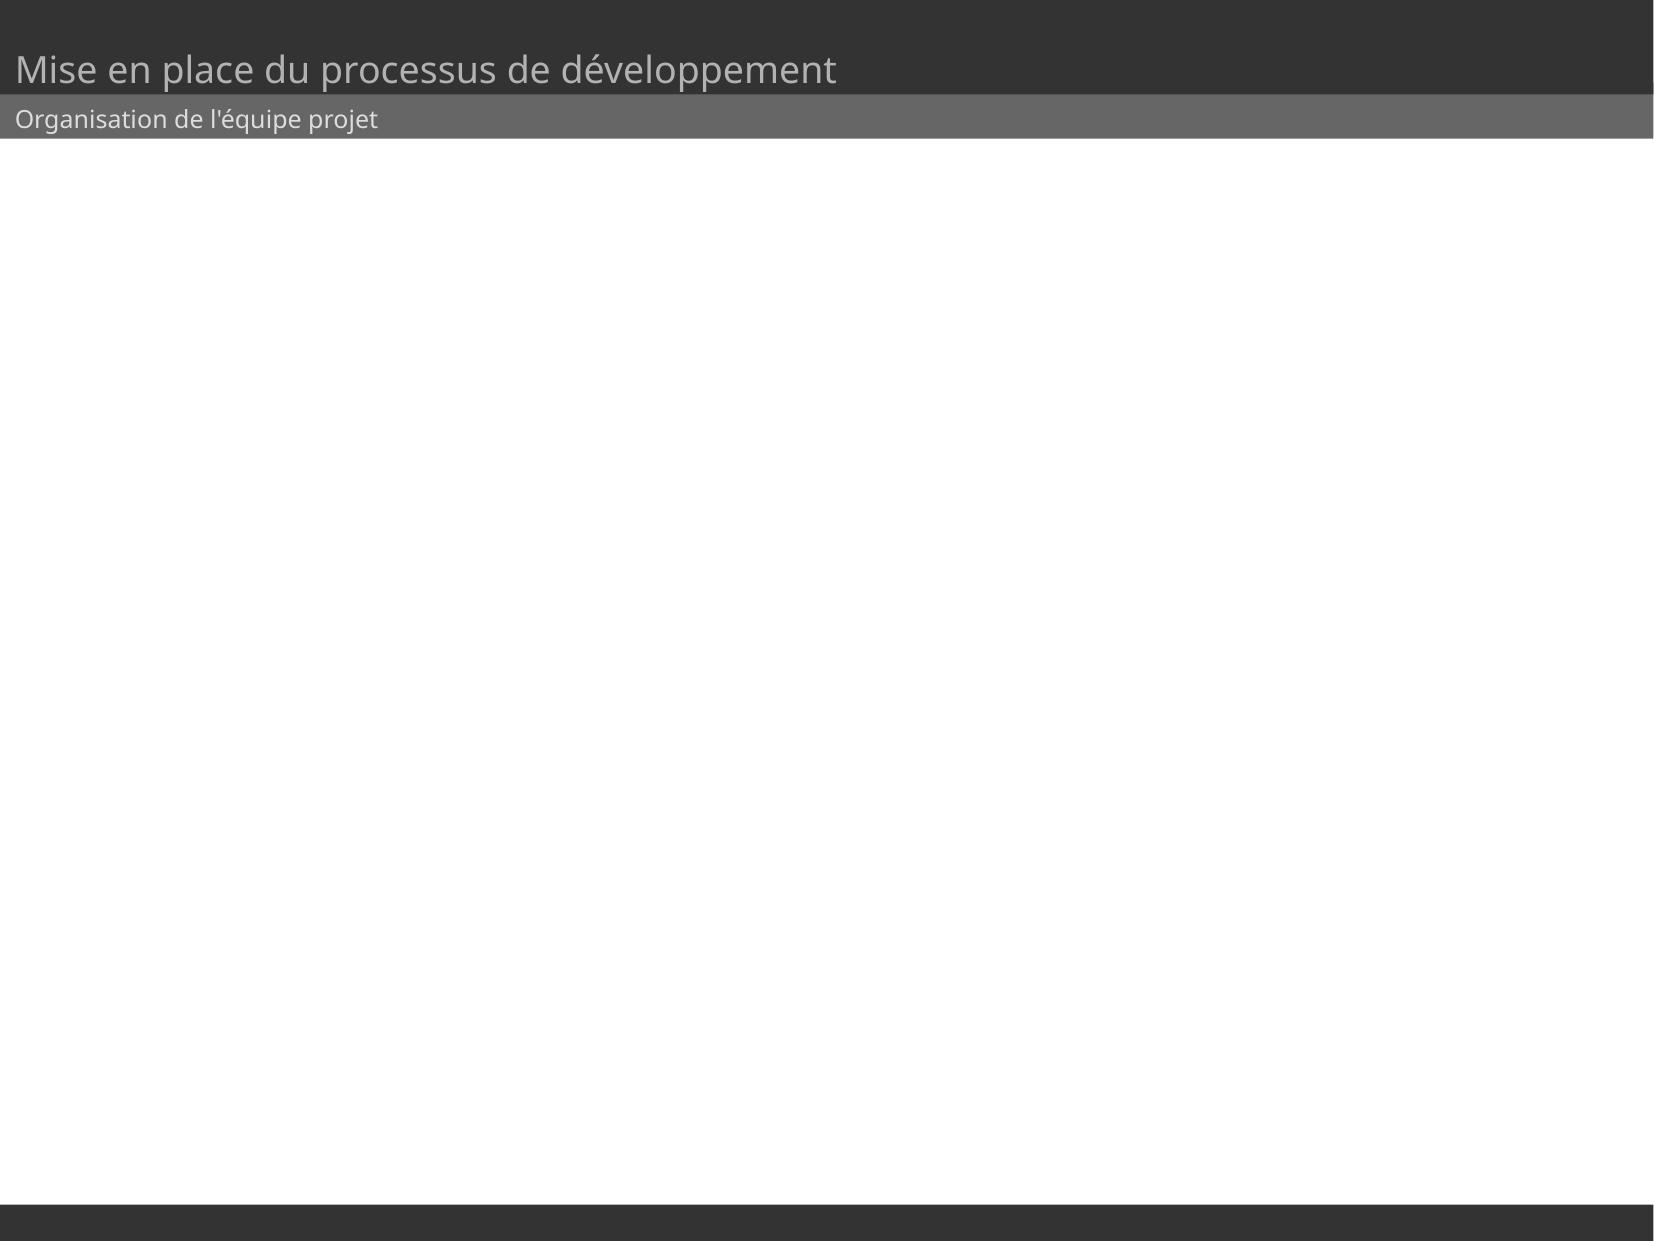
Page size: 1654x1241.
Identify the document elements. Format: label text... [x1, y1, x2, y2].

text_box [0, 1204, 1654, 1241]
text_box Organisation de l'équipe projet [0, 94, 1654, 139]
text_box [0, 0, 1654, 94]
text_box Mise en place du processus de développement [0, 35, 934, 94]
